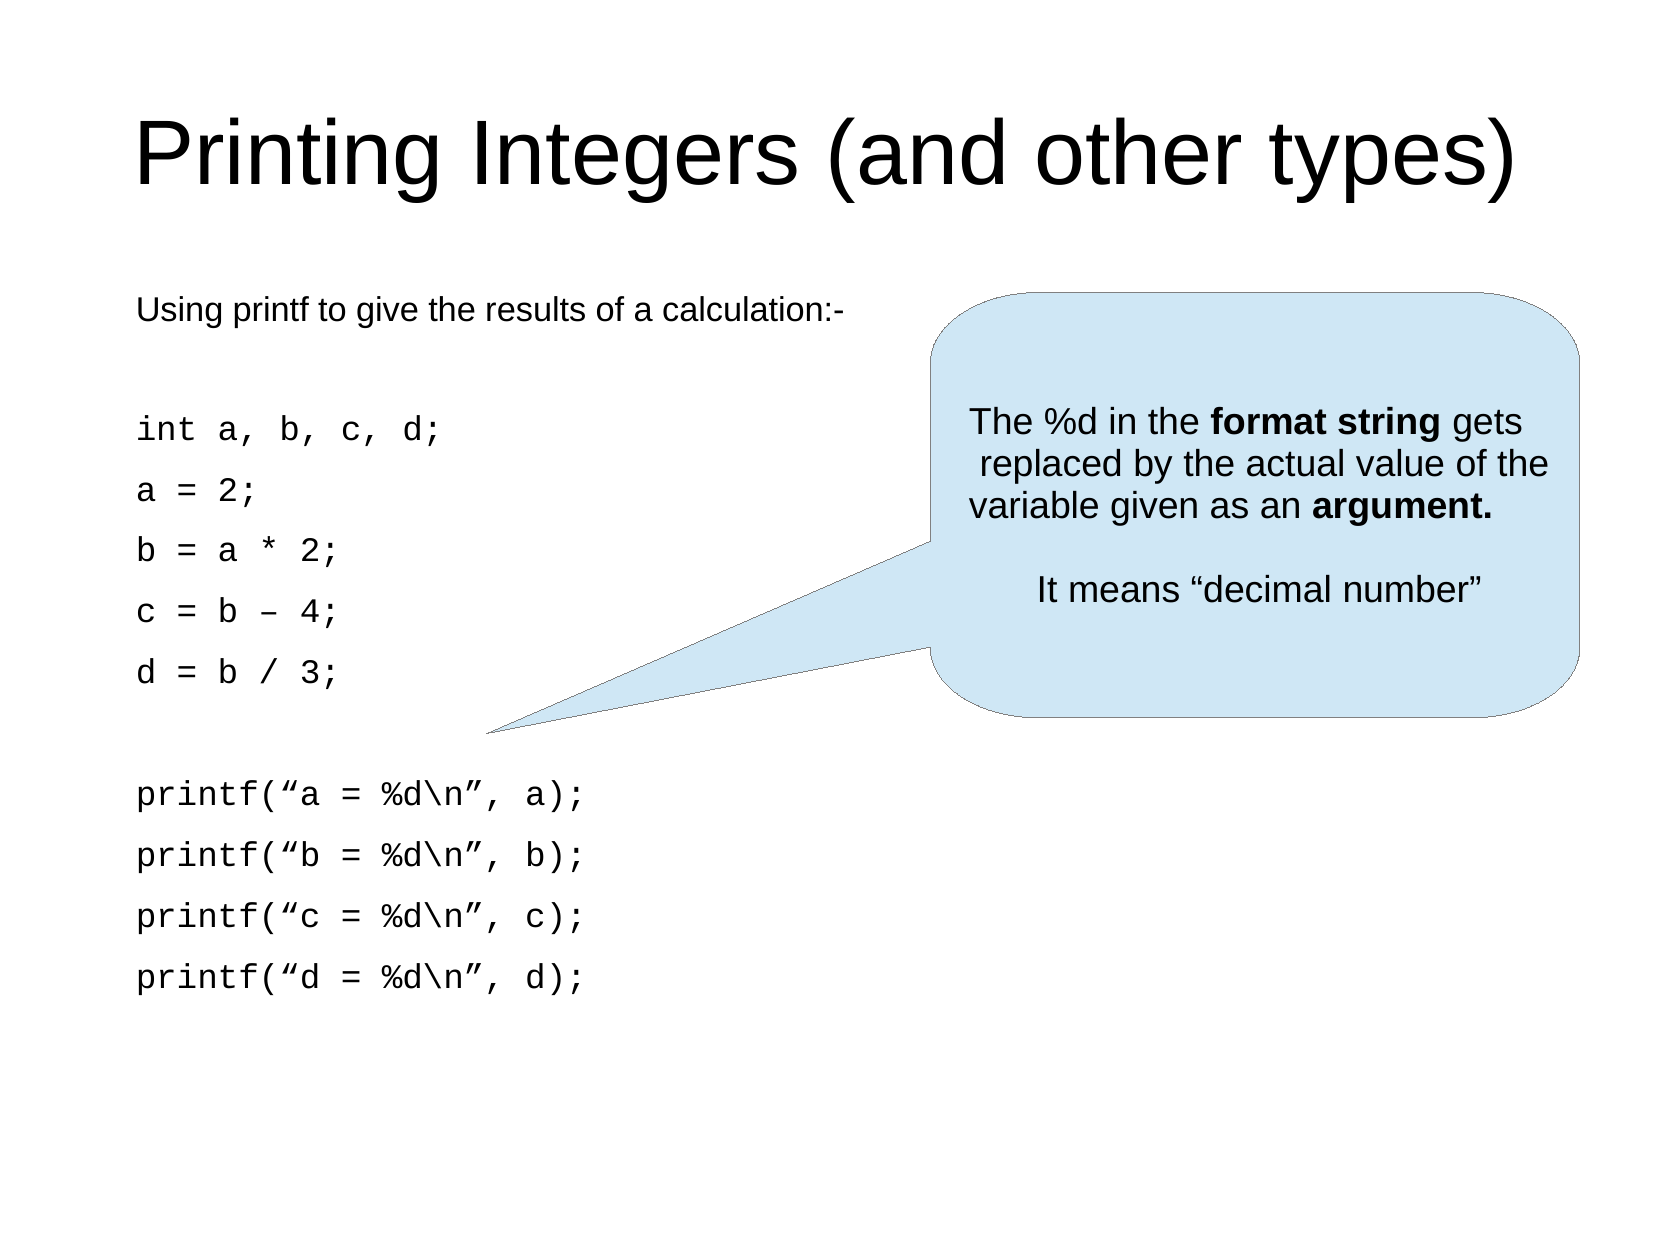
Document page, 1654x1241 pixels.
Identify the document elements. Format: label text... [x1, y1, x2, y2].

text_box The %d in the format string gets replaced by the actual value of the variable given as an argument. It means “decimal number” [486, 292, 1580, 734]
list Using printf to give the results of a calculation:- int a, b, c, d; a = 2; b = a * 2; c = b – 4; d = b / 3; printf(“a = %d\n”, a); printf(“b = %d\n”, b); printf(“c = %d\n”, c); printf(“d = %d\n”, d); [82, 290, 1538, 1010]
title Printing Integers (and other types) [82, 49, 1571, 257]
